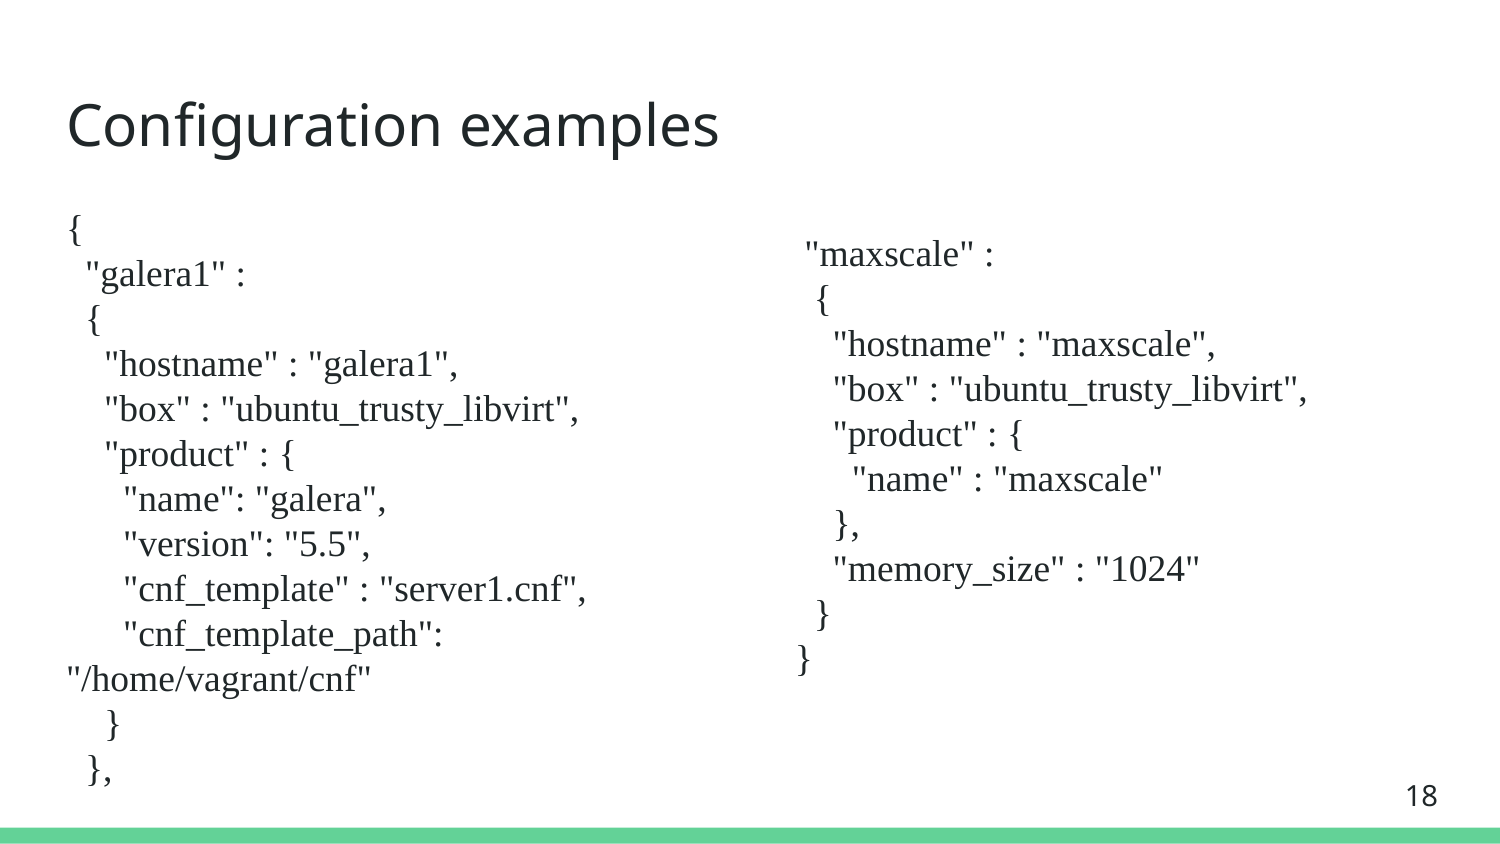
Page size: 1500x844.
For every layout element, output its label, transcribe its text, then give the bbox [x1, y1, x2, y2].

title Configuration examples [51, 72, 1449, 167]
slide_number <number> [1389, 764, 1480, 830]
list { "galera1" : { "hostname" : "galera1", "box" : "ubuntu_trusty_libvirt", "product" : { "name": "galera", "version": "5.5", "cnf_template" : "server1.cnf", "cnf_template_path": "/home/vagrant/cnf" } }, [51, 189, 752, 750]
list "maxscale" : { "hostname" : "maxscale", "box" : "ubuntu_trusty_libvirt", "product" : { "name" : "maxscale" }, "memory_size" : "1024" } } [779, 214, 1481, 775]
